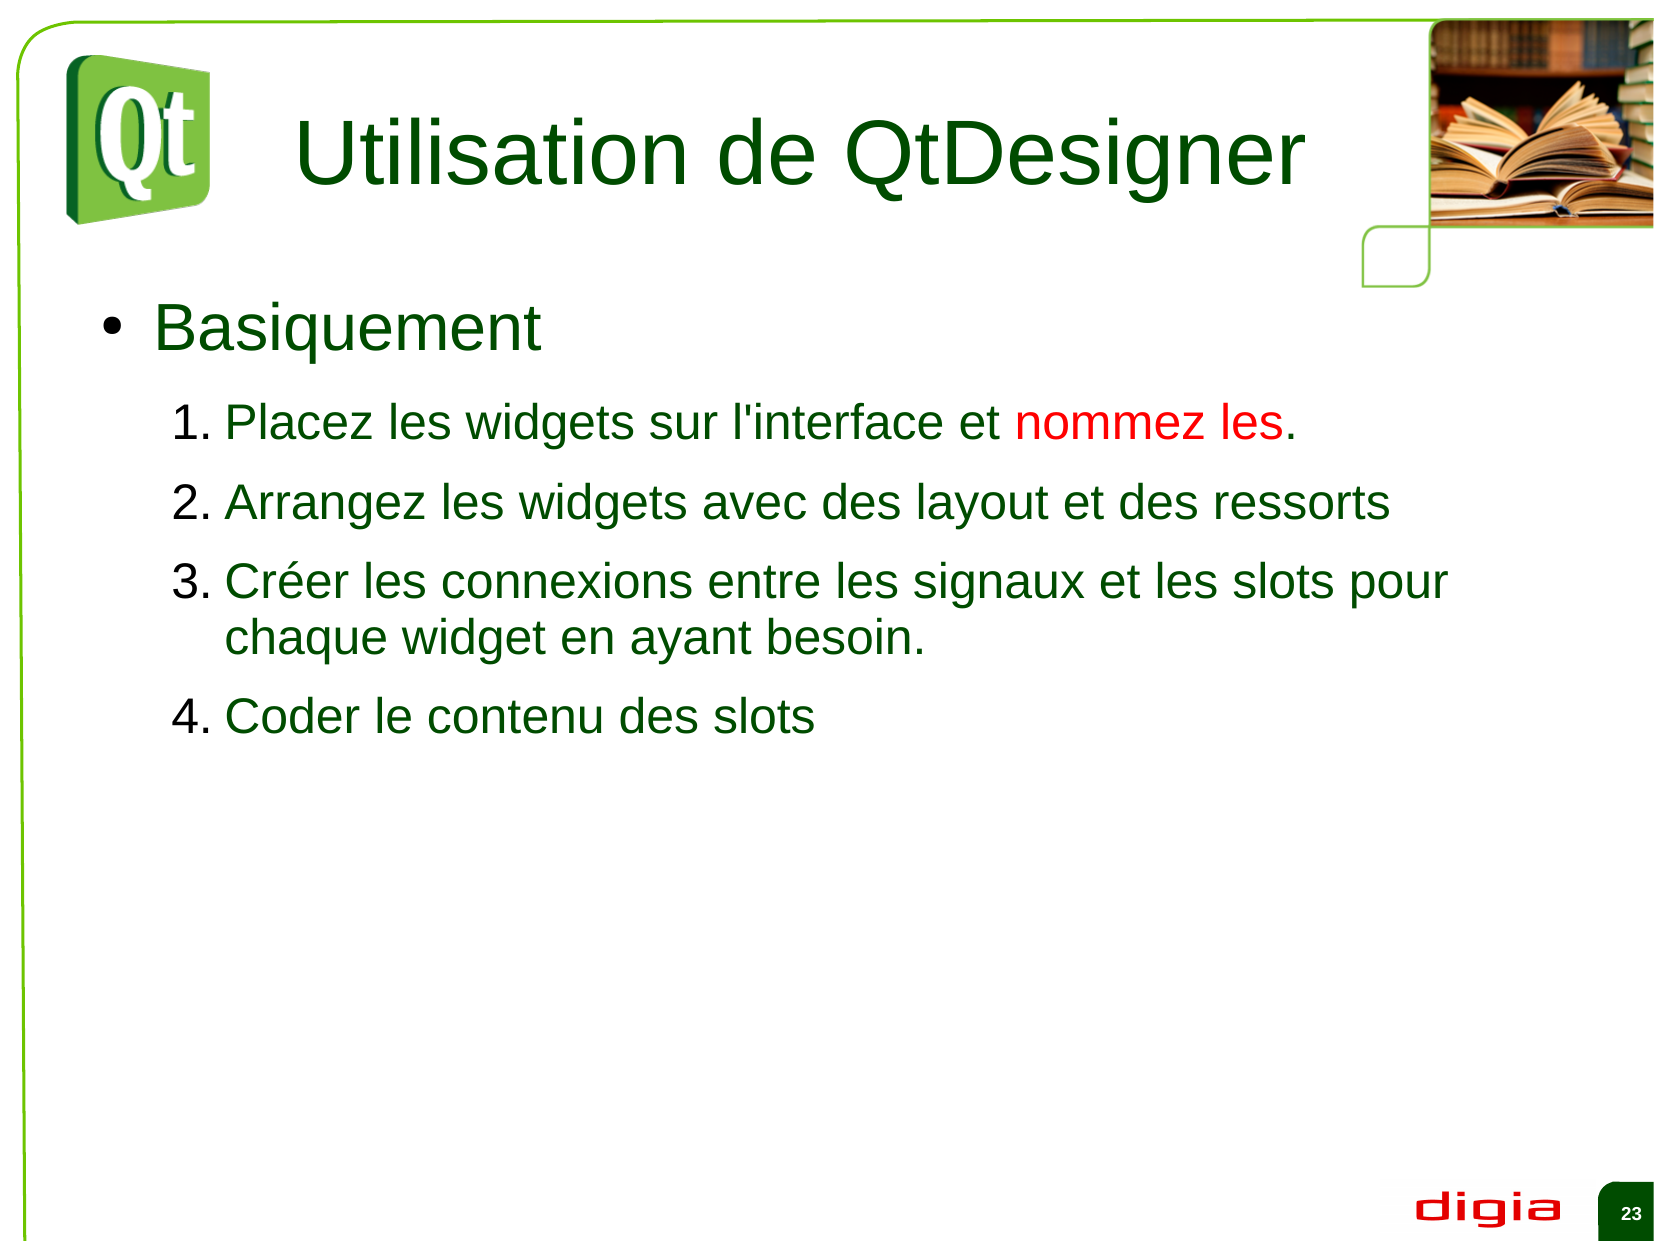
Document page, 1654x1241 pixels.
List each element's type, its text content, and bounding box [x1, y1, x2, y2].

picture [66, 55, 210, 225]
picture [1338, 7, 1654, 308]
list Basiquement Placez les widgets sur l'interface et nommez les. Arrangez les widgets avec des layout et des ressorts Créer les connexions entre les signaux et les slots pour chaque widget en ayant besoin. Coder le contenu des slots [82, 290, 1571, 1115]
picture [1380, 1179, 1596, 1241]
title Utilisation de QtDesigner [263, 49, 1338, 257]
